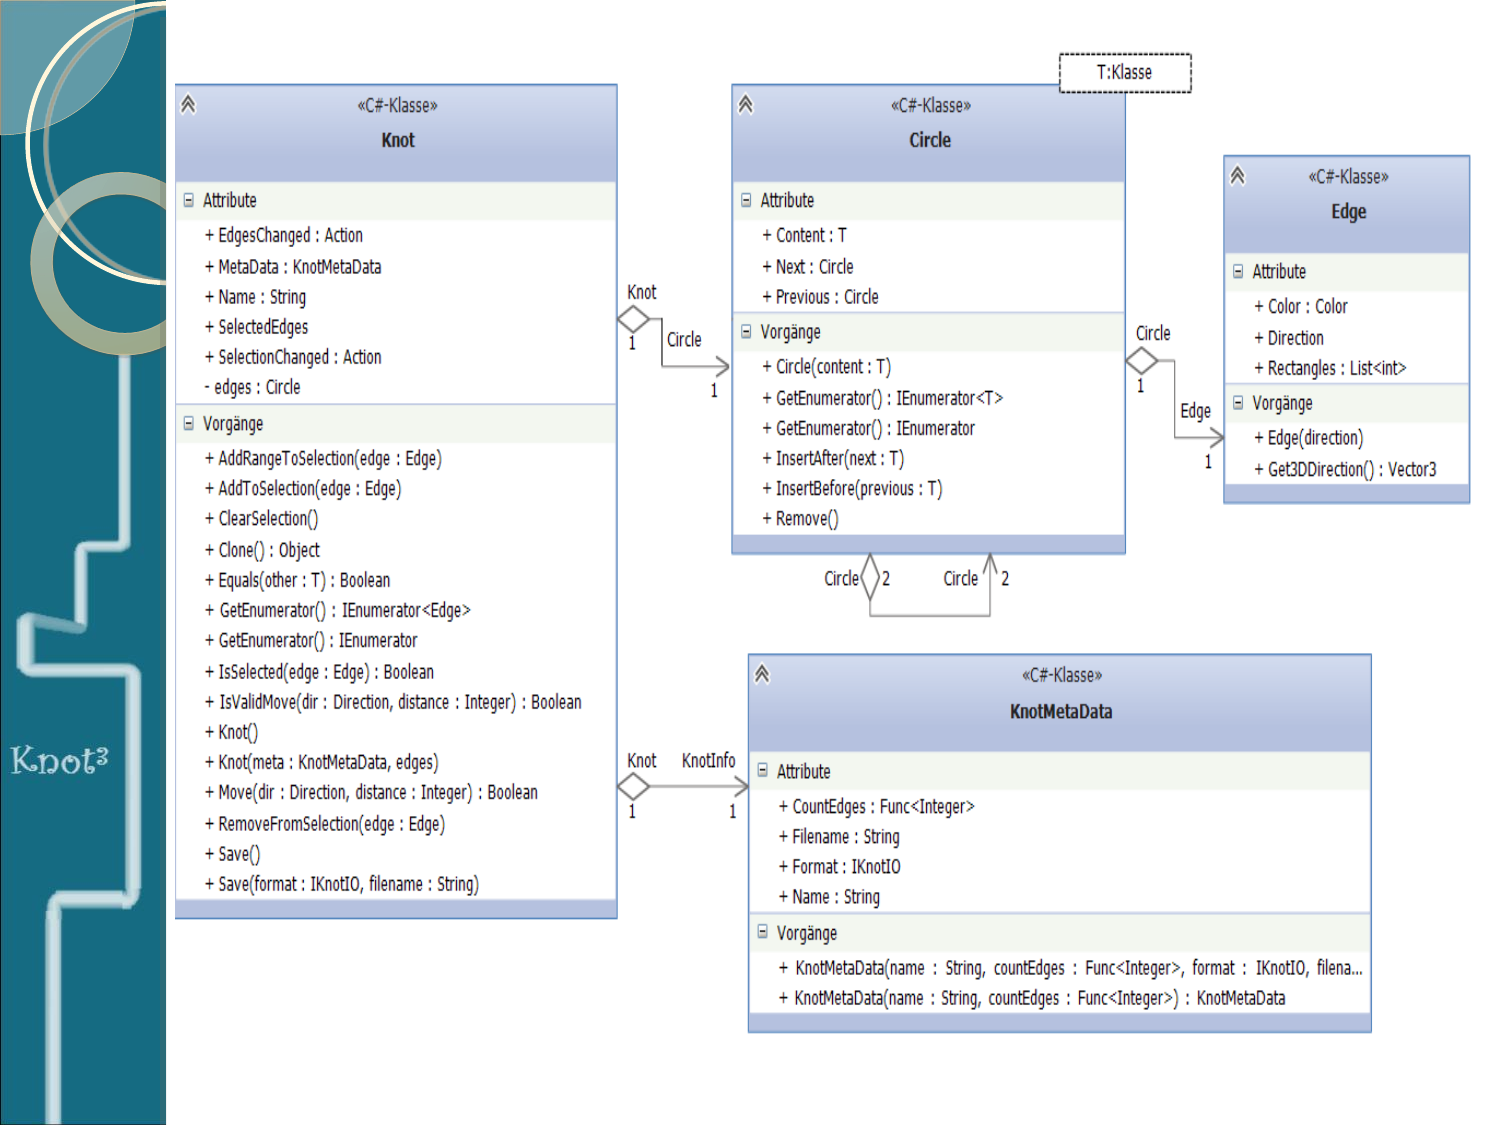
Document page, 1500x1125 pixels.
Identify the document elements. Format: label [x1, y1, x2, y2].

picture [136, 0, 166, 4]
picture [0, 11, 166, 1125]
picture [175, 46, 1477, 1043]
